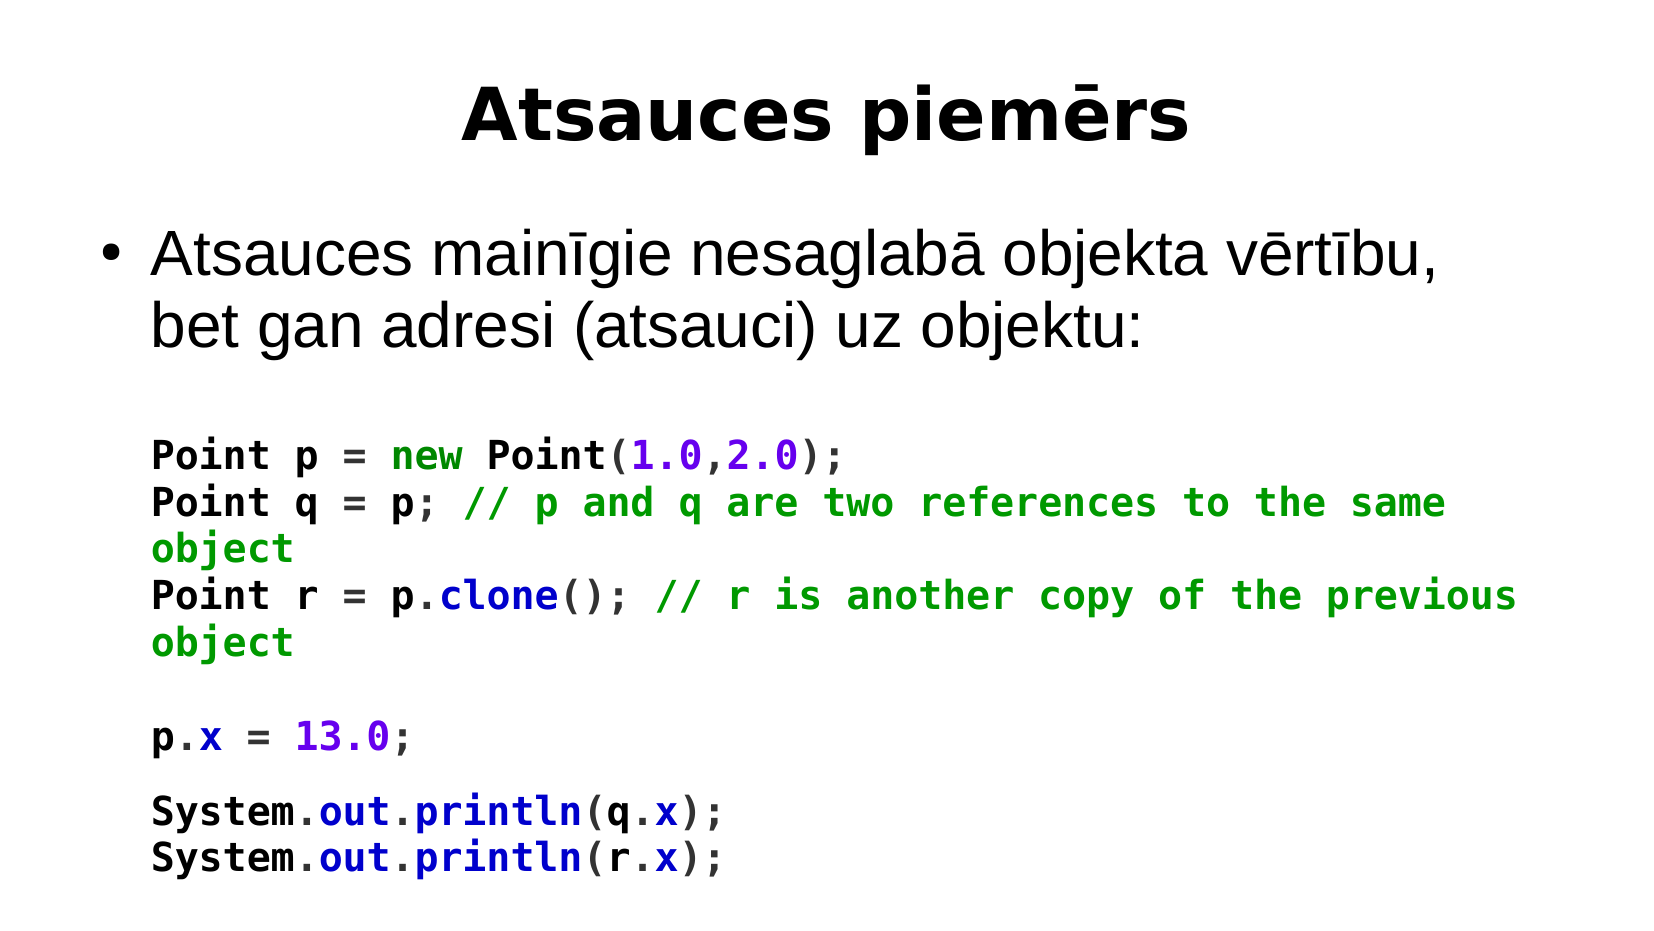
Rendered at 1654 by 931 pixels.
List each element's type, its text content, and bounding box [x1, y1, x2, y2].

list Atsauces mainīgie nesaglabā objekta vērtību, bet gan adresi (atsauci) uz objektu: Point p = new Point(1.0,2.0); Point q = p; // p and q are two references to the same object Point r = p.clone(); // r is another copy of the previous object p.x = 13.0; System.out.println(q.x); System.out.println(r.x); [82, 217, 1538, 886]
title Atsauces piemērs [82, 37, 1571, 193]
